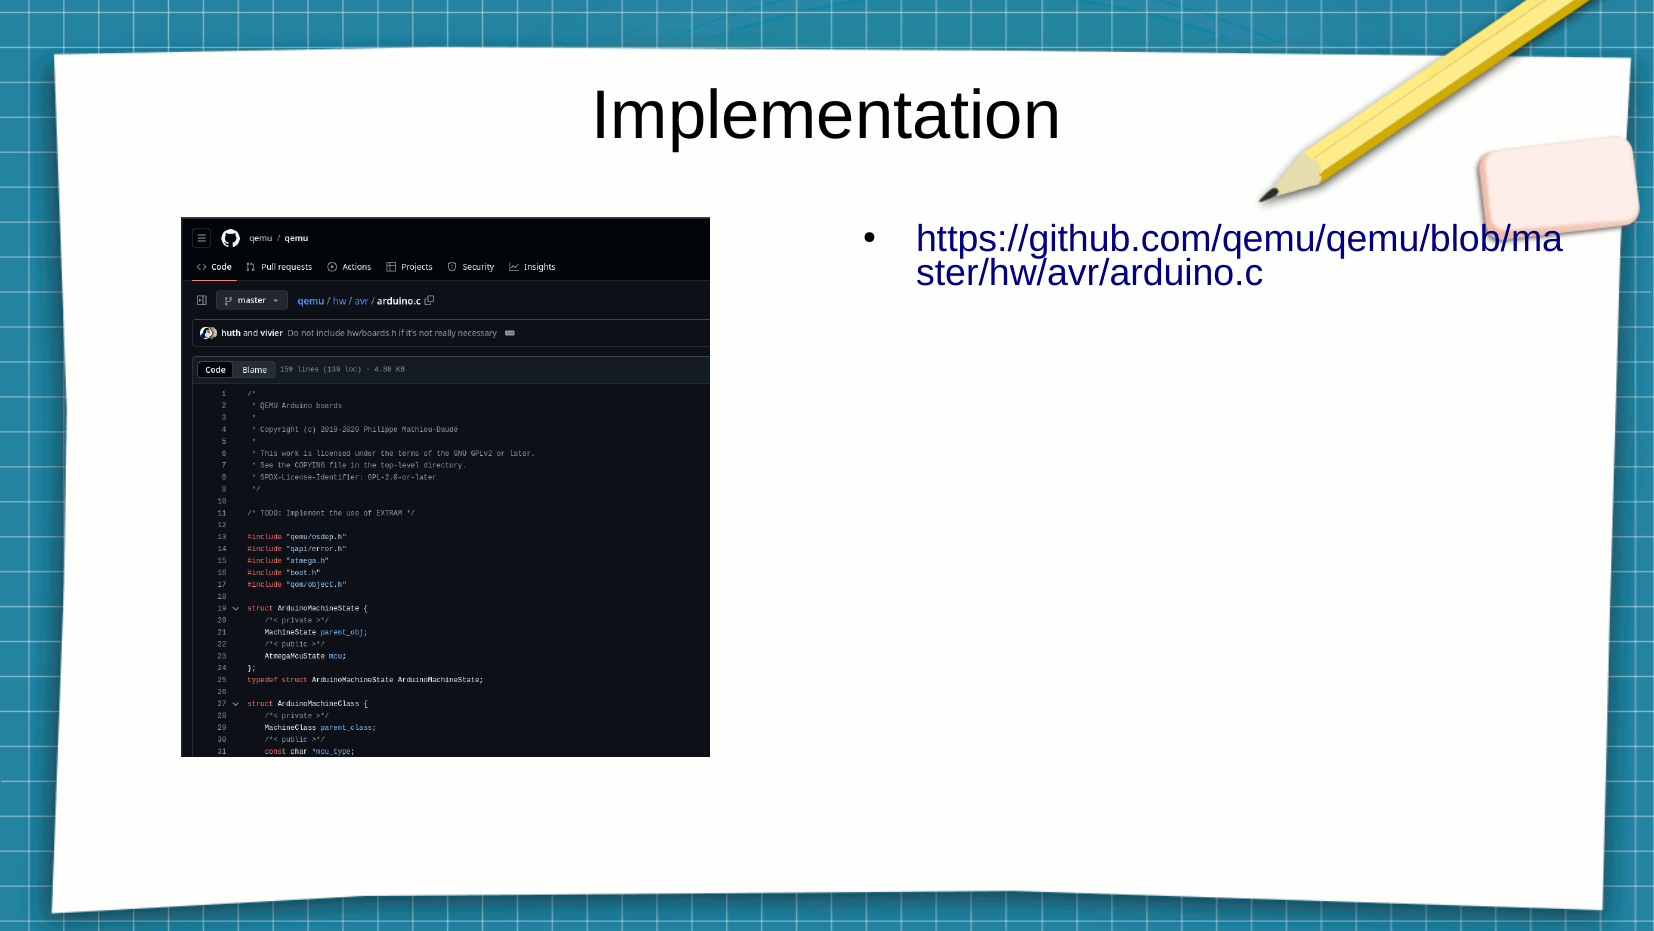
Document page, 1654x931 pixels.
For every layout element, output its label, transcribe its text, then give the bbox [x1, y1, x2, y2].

picture [0, 0, 1654, 931]
title Implementation [82, 37, 1571, 193]
list https://github.com/qemu/qemu/blob/master/hw/avr/arduino.c [845, 217, 1572, 758]
